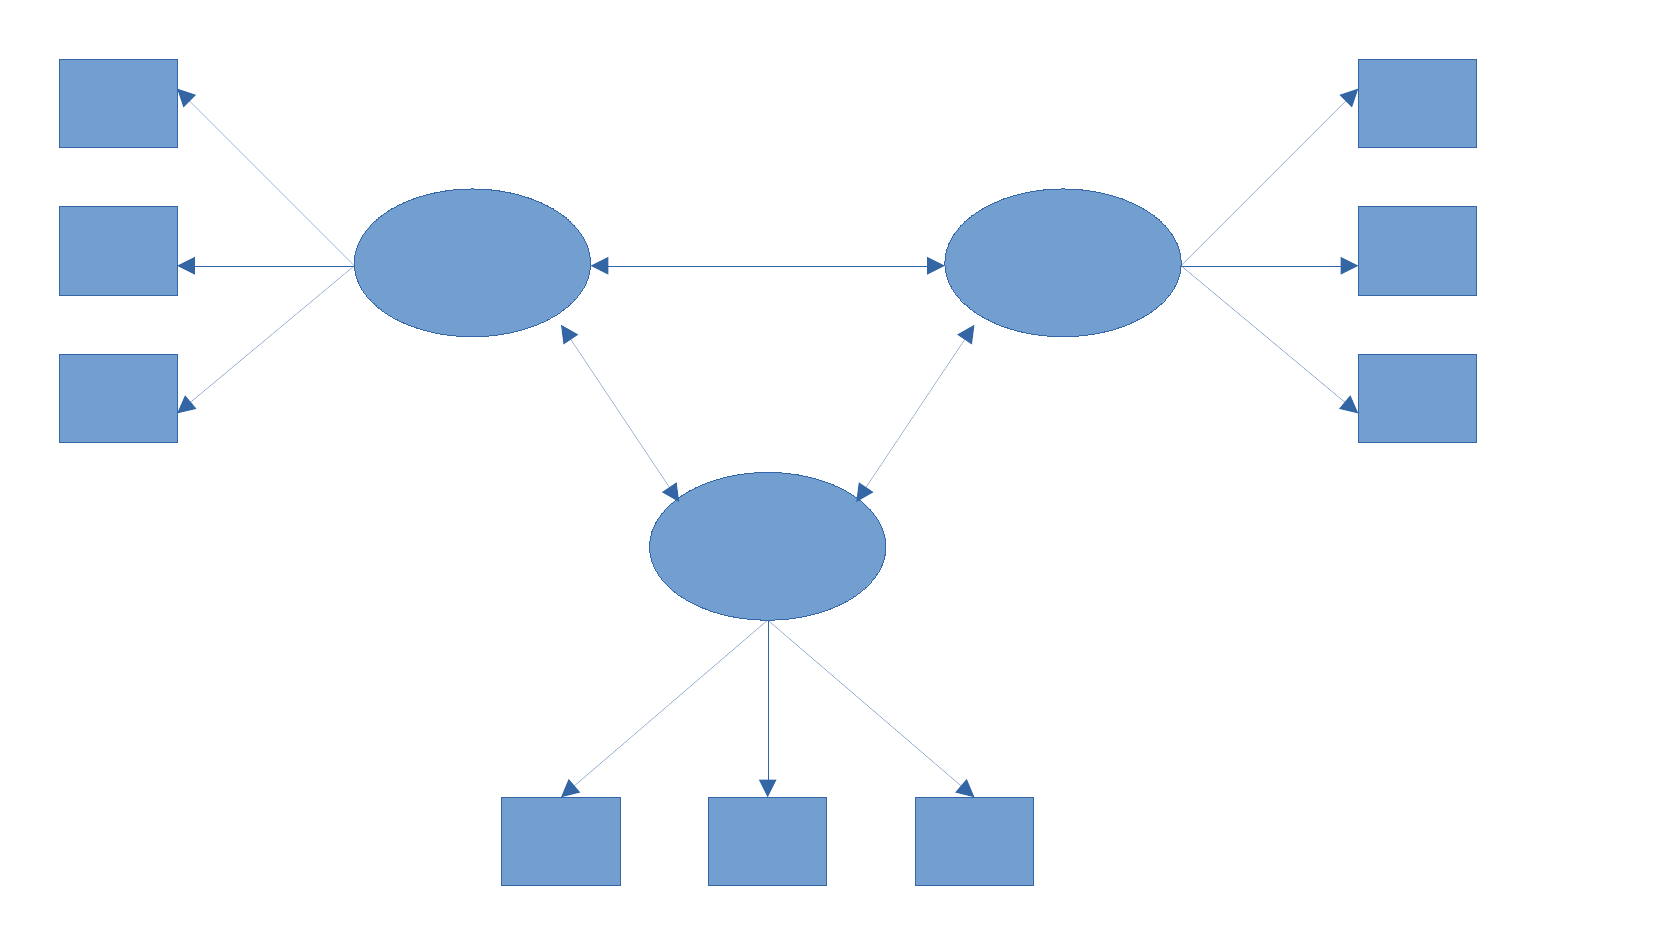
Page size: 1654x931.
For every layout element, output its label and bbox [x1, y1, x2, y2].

text_box [1358, 354, 1477, 443]
text_box [501, 797, 621, 886]
text_box [1358, 59, 1477, 148]
text_box [354, 188, 591, 337]
text_box [708, 797, 827, 886]
text_box [59, 354, 178, 443]
text_box [944, 188, 1182, 337]
text_box [1358, 206, 1477, 296]
text_box [915, 797, 1034, 886]
text_box [59, 59, 178, 148]
text_box [59, 206, 178, 296]
text_box [649, 472, 886, 621]
